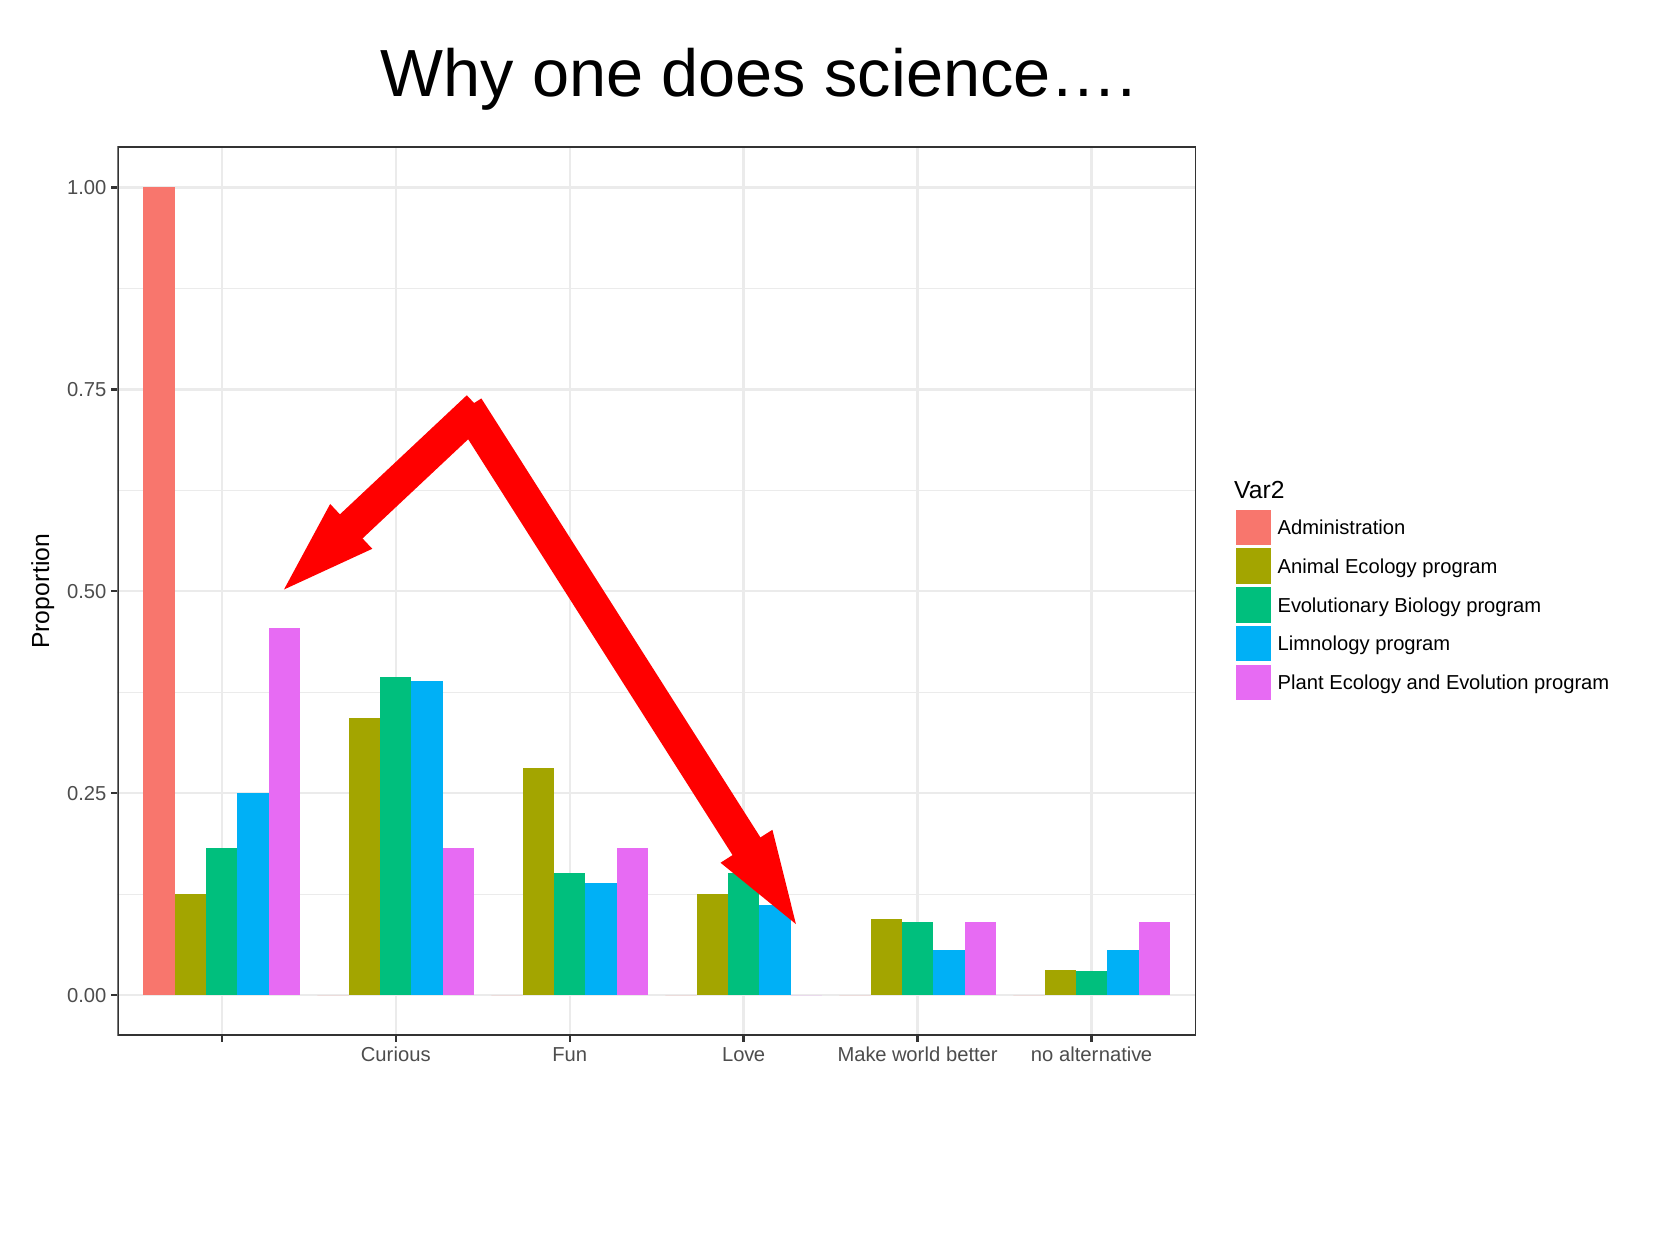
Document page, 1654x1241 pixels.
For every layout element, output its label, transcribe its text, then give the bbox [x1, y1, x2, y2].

text_box Why one does science…. [143, 28, 1374, 118]
picture [19, 134, 1635, 1104]
